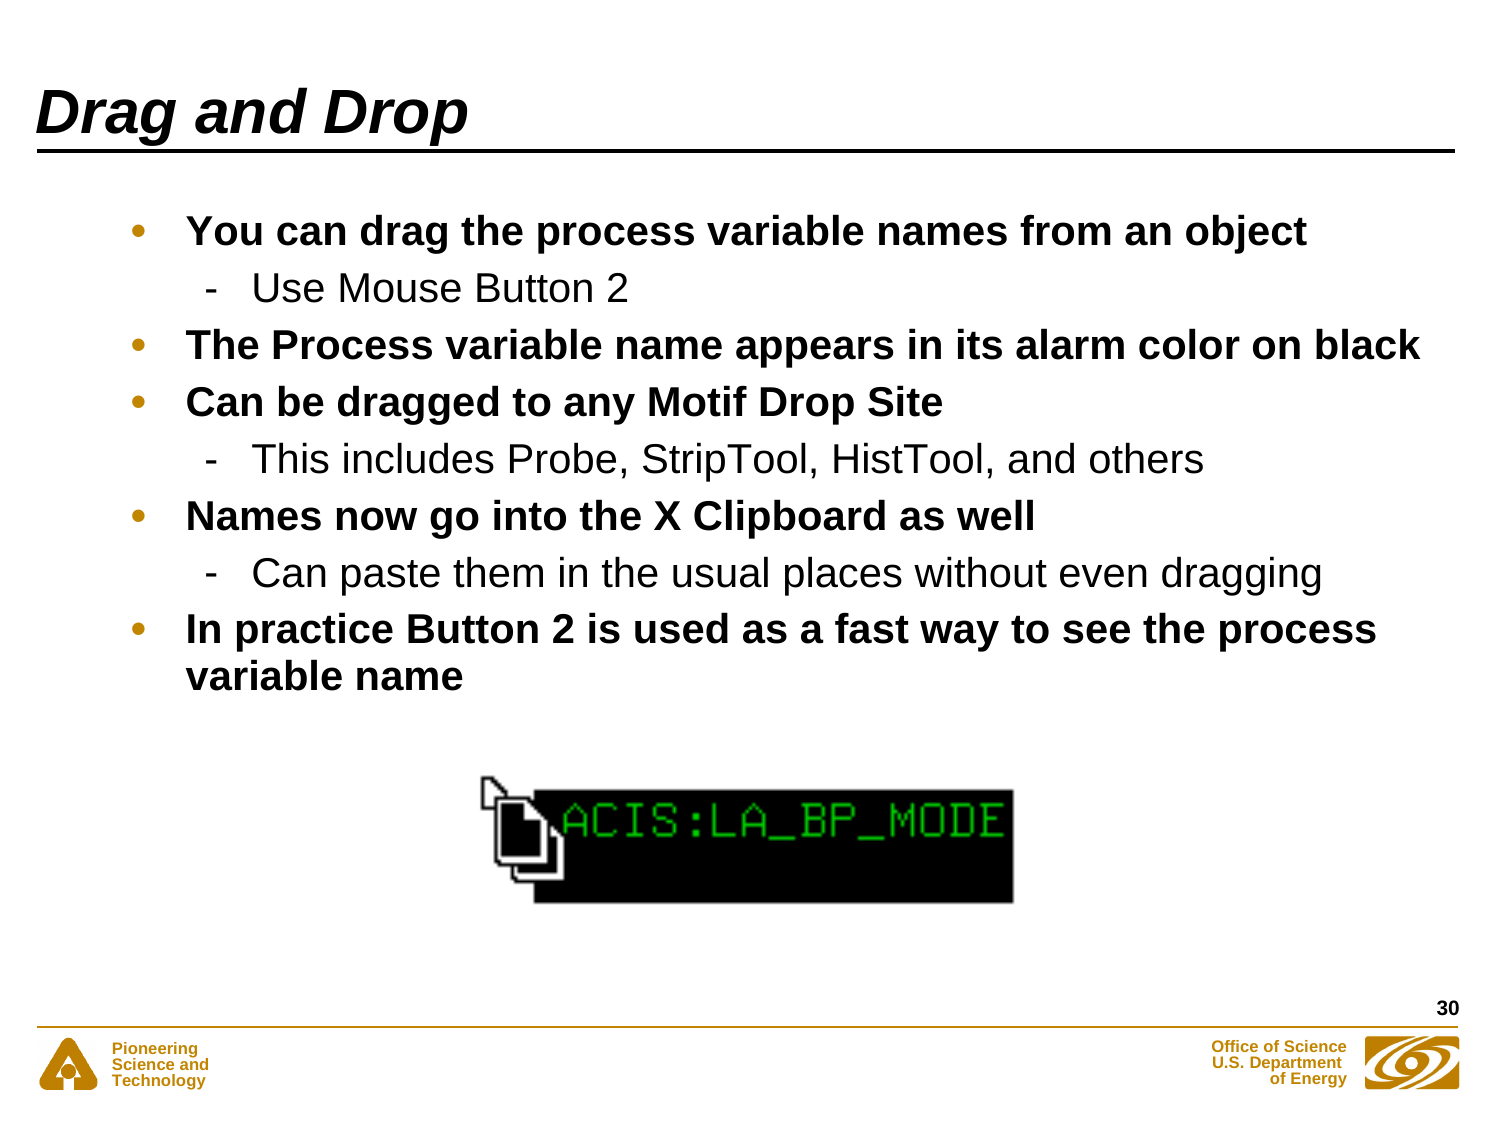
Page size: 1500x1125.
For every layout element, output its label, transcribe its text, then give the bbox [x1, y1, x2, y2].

picture [35, 1034, 101, 1094]
title Drag and Drop [21, 75, 1459, 154]
picture [1362, 1032, 1463, 1093]
list You can drag the process variable names from an object Use Mouse Button 2 The Process variable name appears in its alarm color on black Can be dragged to any Motif Drop Site This includes Probe, StripTool, HistTool, and others Names now go into the X Clipboard as well Can paste them in the usual places without even dragging In practice Button 2 is used as a fast way to see the process variable name [114, 200, 1459, 795]
picture [469, 771, 1031, 921]
